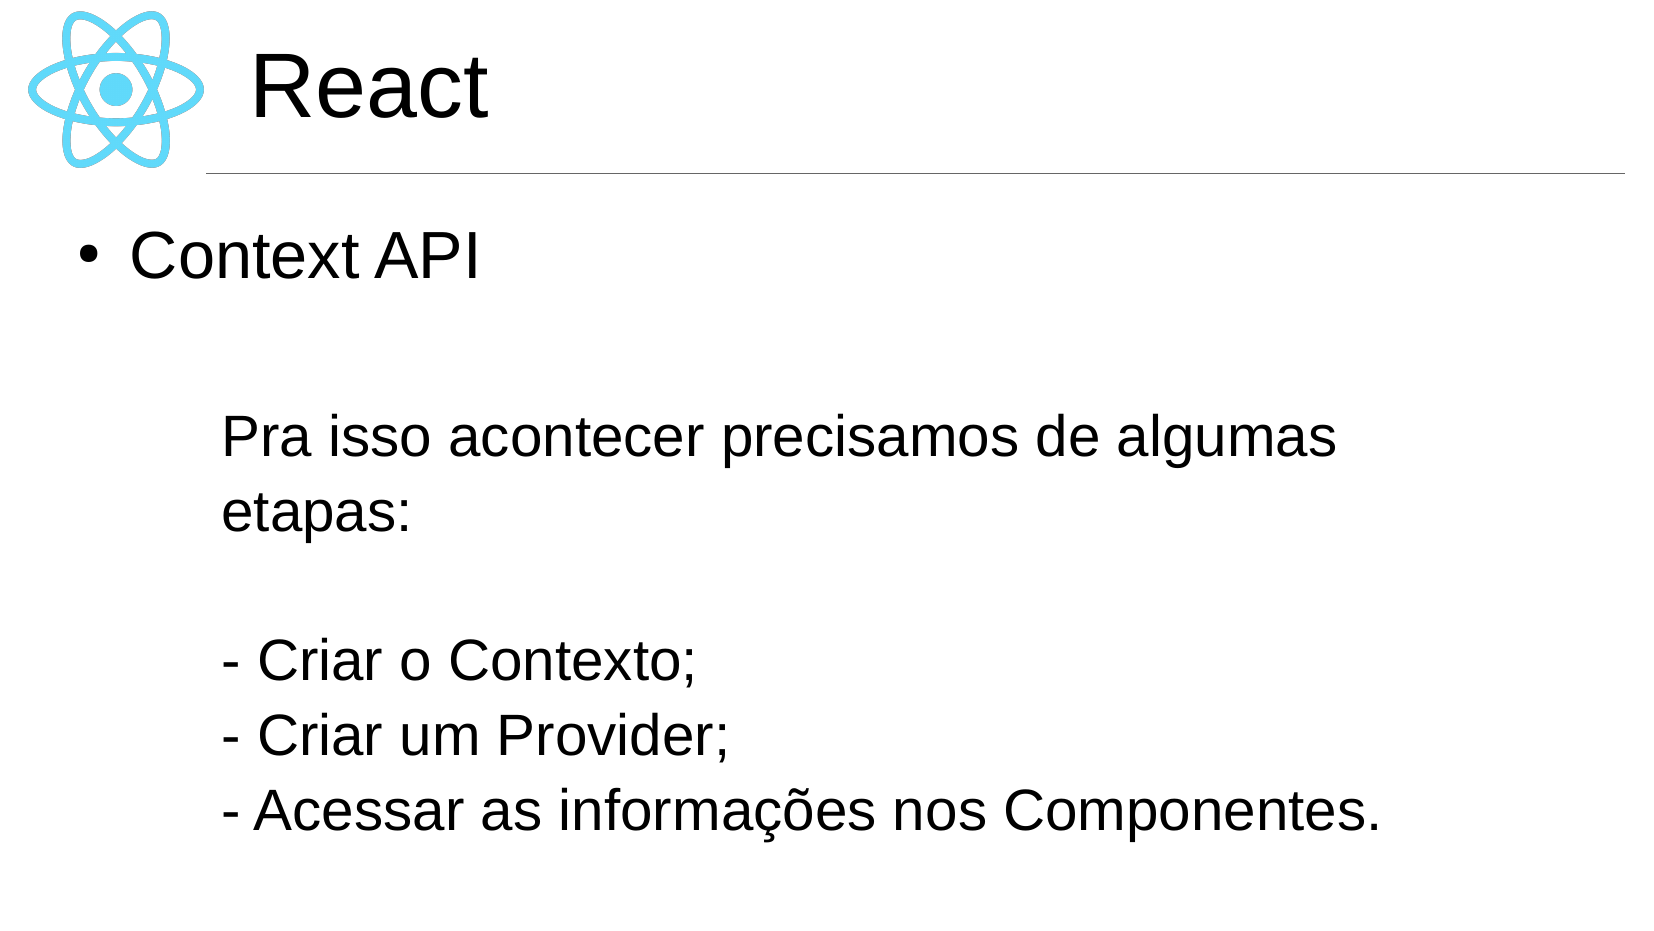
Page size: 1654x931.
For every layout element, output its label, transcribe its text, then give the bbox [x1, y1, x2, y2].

title React [292, 7, 1654, 164]
picture [0, 0, 292, 207]
text_box Pra isso acontecer precisamos de algumas etapas: - Criar o Contexto; - Criar um Provider; - Acessar as informações nos Componentes. [206, 386, 1477, 886]
list Context API [59, 217, 1548, 298]
